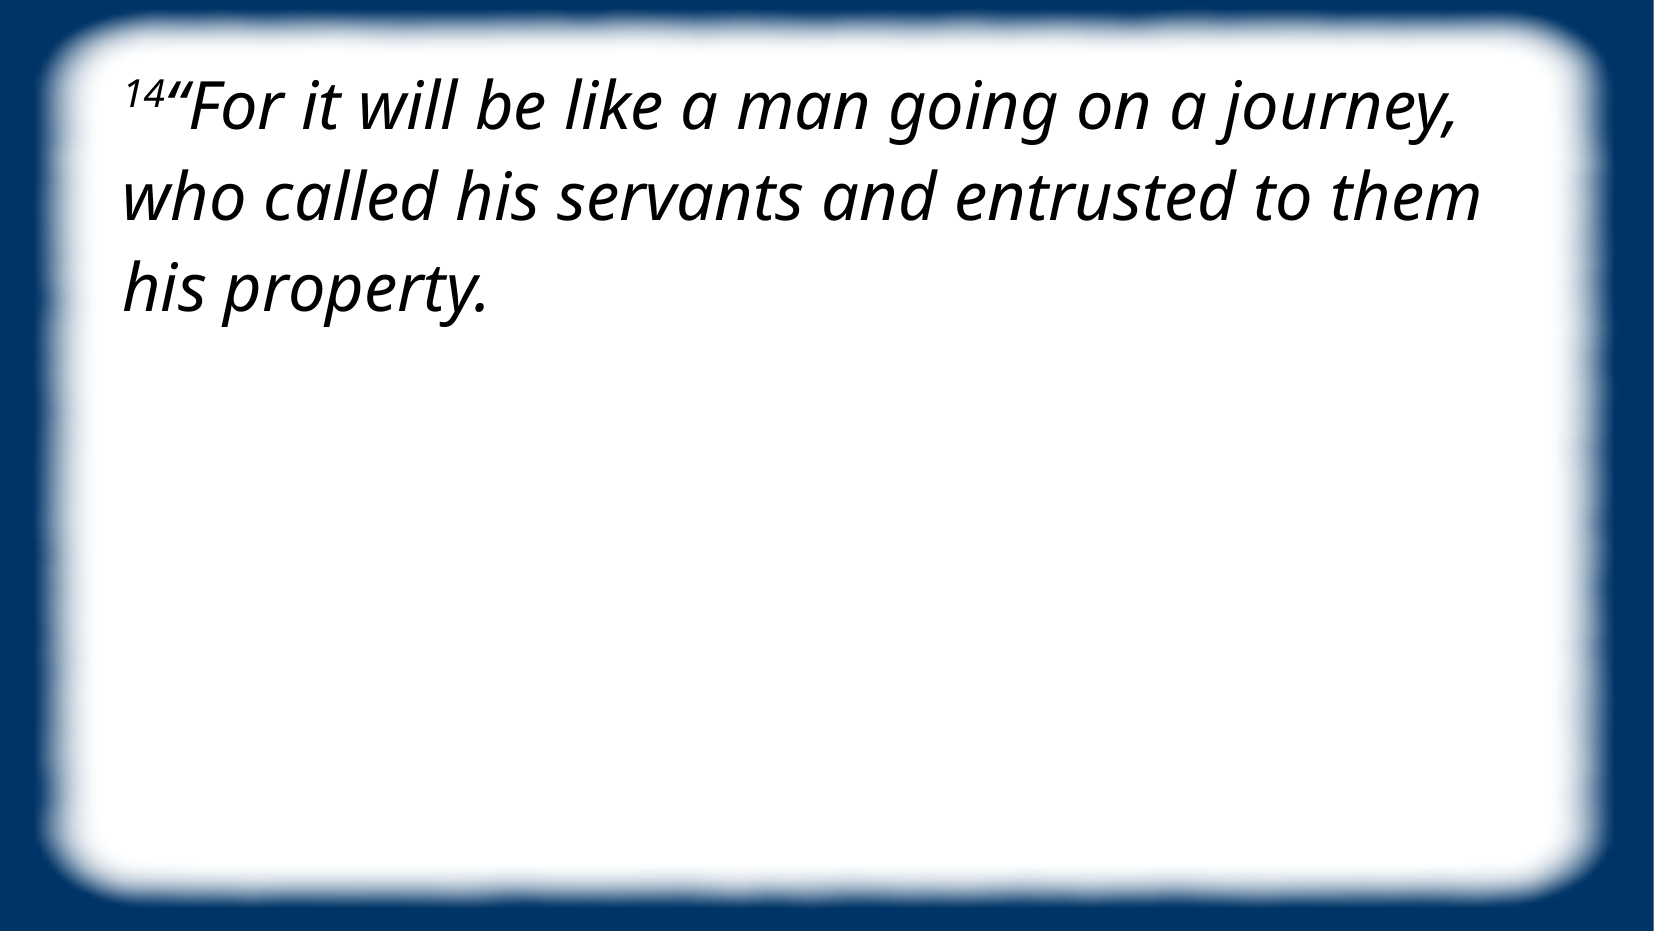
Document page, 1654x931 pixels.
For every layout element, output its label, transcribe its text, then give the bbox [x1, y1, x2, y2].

text_box 14“For it will be like a man going on a journey, who called his servants and entrusted to them his property. [107, 51, 1531, 361]
picture [0, 0, 1654, 931]
